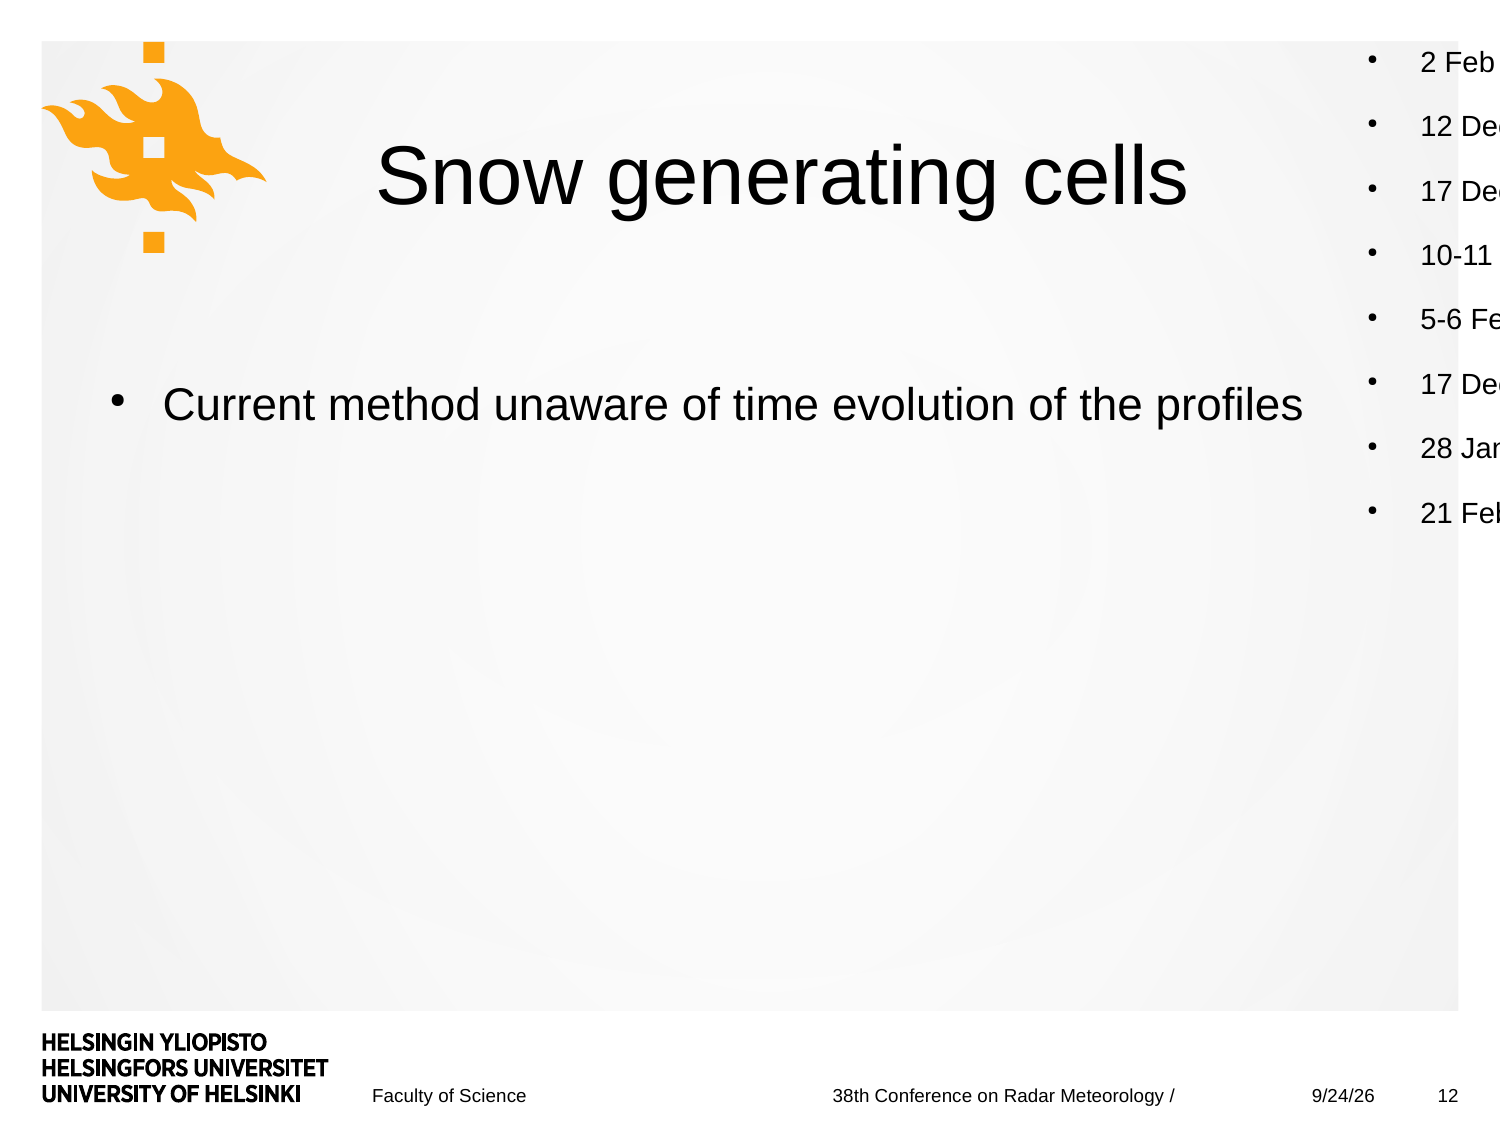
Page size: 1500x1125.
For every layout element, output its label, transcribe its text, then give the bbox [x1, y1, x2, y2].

list 2 Feb 2014 12 Dec 2014 17 Dec 2014 10-11 Jan 2015 5-6 Feb 2015 17 Dec 2015 28 Jan 2016? 21 Feb 2016? [1334, 35, 1500, 674]
picture [144, 137, 164, 158]
title Snow generating cells [360, 113, 1334, 319]
list Current method unaware of time evolution of the profiles [76, 366, 1453, 1005]
picture [41, 41, 1459, 1011]
